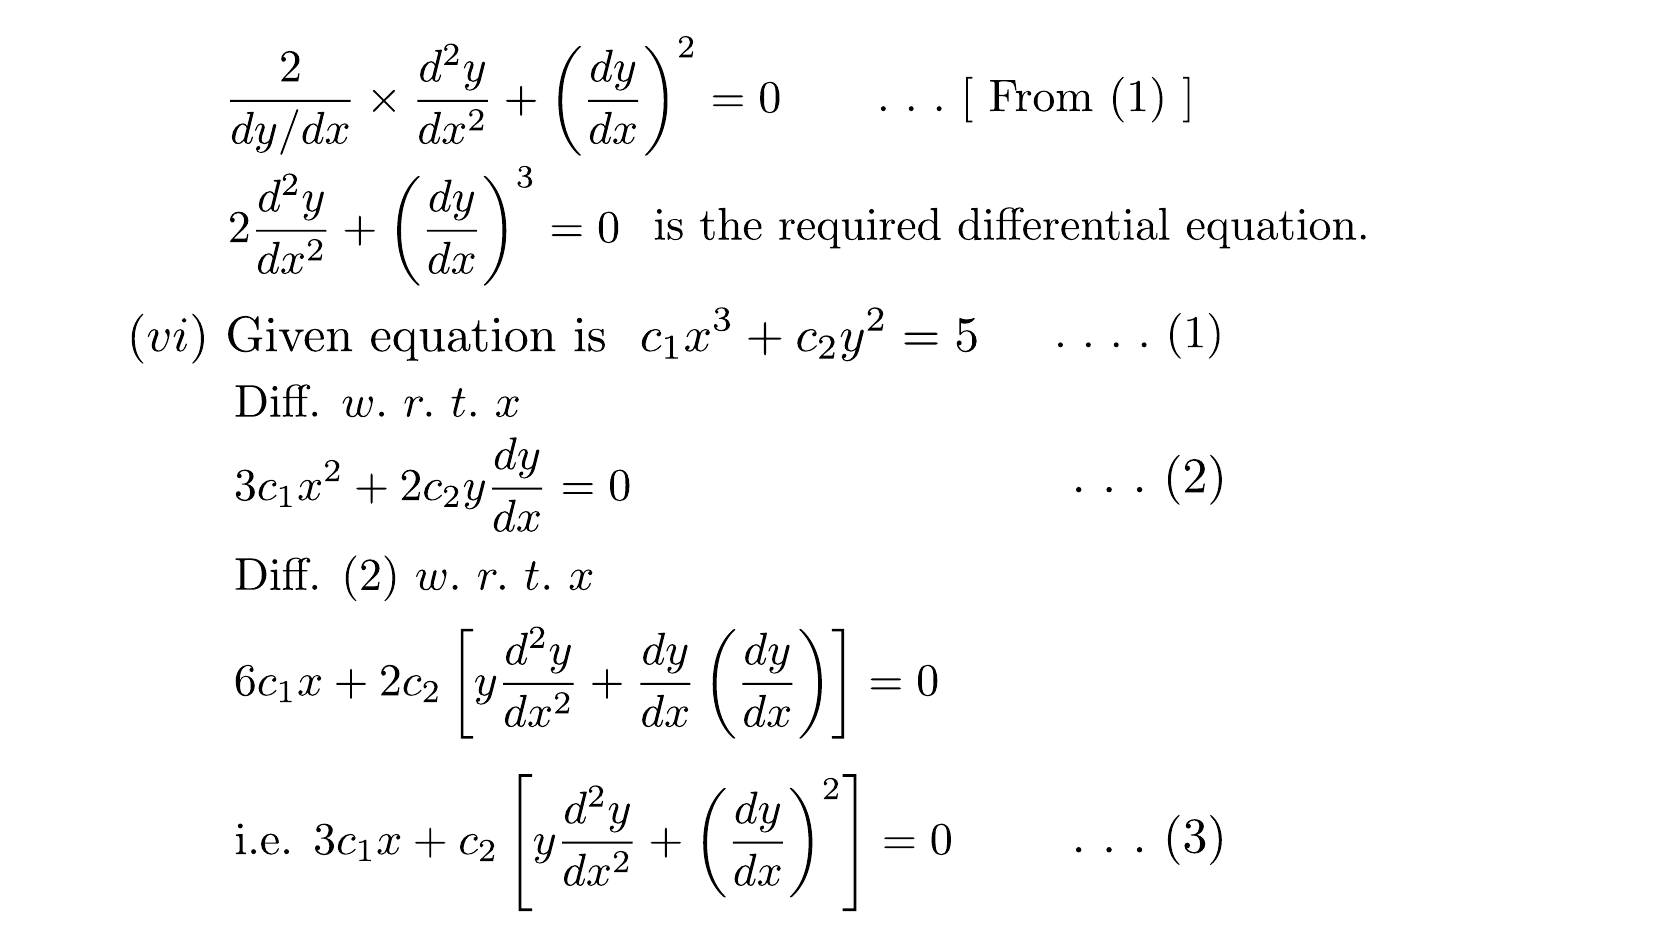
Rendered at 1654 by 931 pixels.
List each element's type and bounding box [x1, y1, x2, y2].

text_box [1074, 454, 1222, 505]
text_box [879, 76, 1190, 123]
text_box [1056, 312, 1220, 359]
text_box [235, 384, 519, 418]
text_box [654, 207, 1366, 249]
text_box [1074, 814, 1222, 865]
text_box [129, 307, 977, 364]
text_box [235, 555, 593, 602]
text_box [235, 774, 951, 912]
text_box [235, 626, 938, 739]
text_box [230, 36, 780, 156]
text_box [230, 165, 619, 286]
subtitle [47, 35, 1619, 875]
text_box [235, 437, 630, 532]
